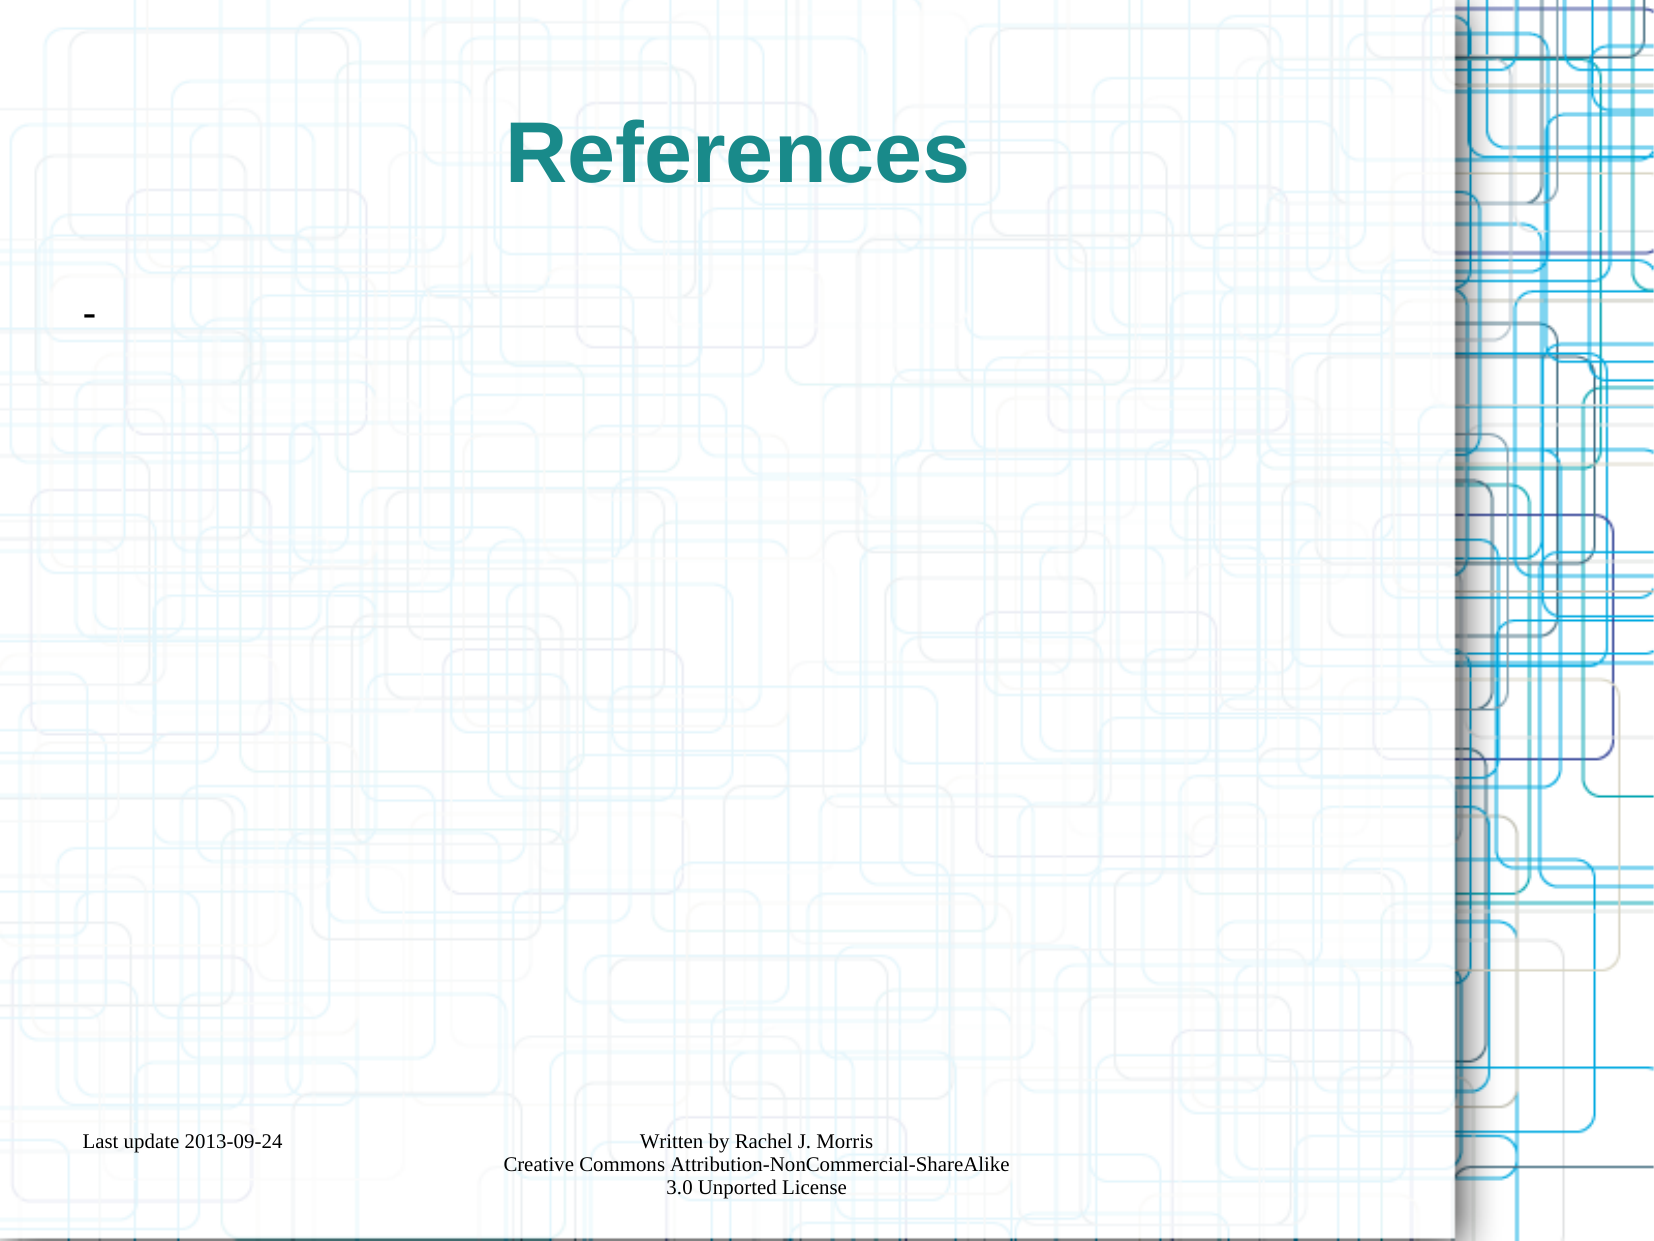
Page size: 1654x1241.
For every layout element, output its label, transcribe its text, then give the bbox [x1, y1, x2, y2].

list - [82, 290, 1418, 1010]
title References [59, 49, 1418, 257]
picture [0, 0, 1654, 1241]
